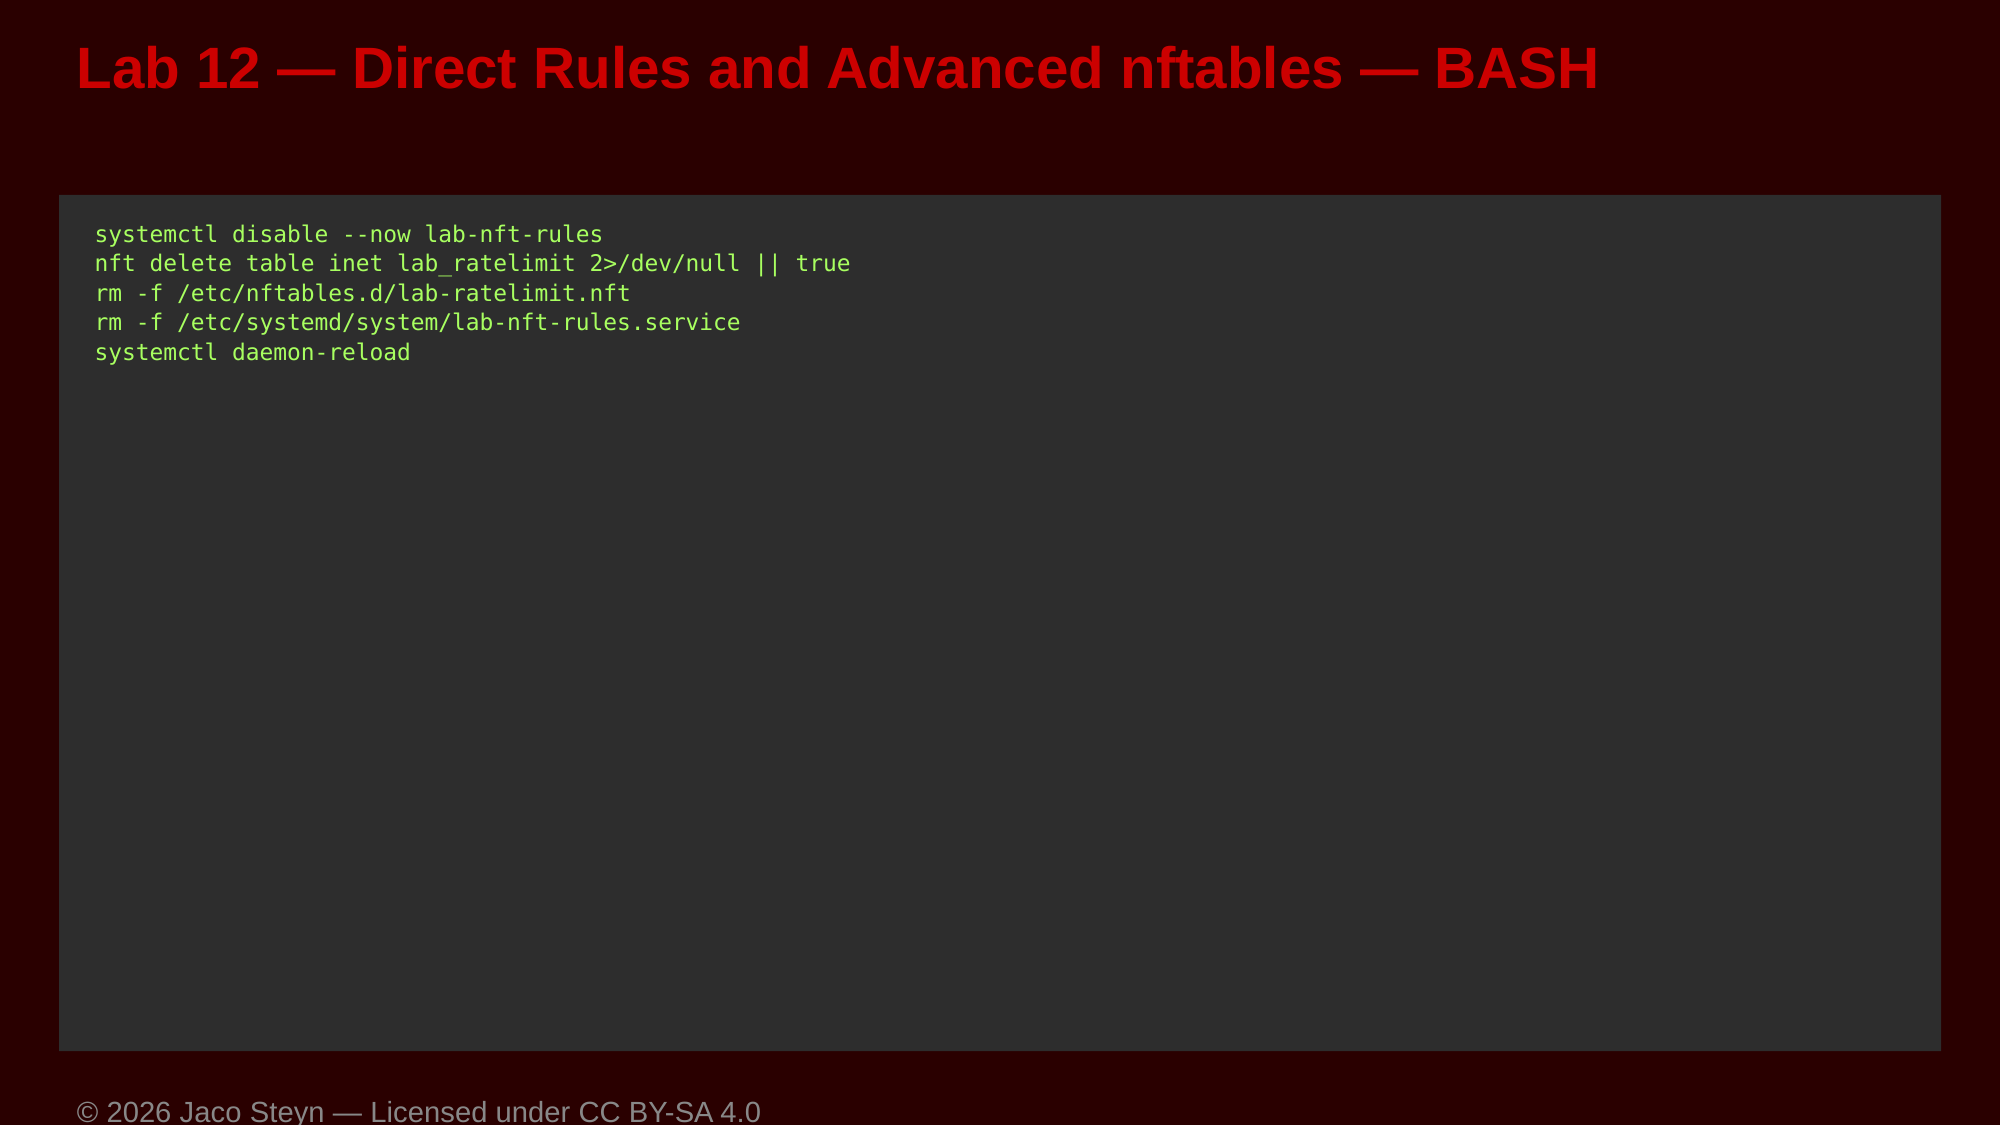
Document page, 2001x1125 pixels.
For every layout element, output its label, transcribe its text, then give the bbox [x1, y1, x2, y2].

text_box Lab 12 — Direct Rules and Advanced nftables — BASH [59, 23, 1942, 178]
text_box © 2026 Jaco Steyn — Licensed under CC BY-SA 4.0 [59, 1083, 1942, 1120]
text_box systemctl disable --now lab-nft-rules nft delete table inet lab_ratelimit 2>/dev/null || true rm -f /etc/nftables.d/lab-ratelimit.nft rm -f /etc/systemd/system/lab-nft-rules.service systemctl daemon-reload [59, 194, 1942, 1052]
